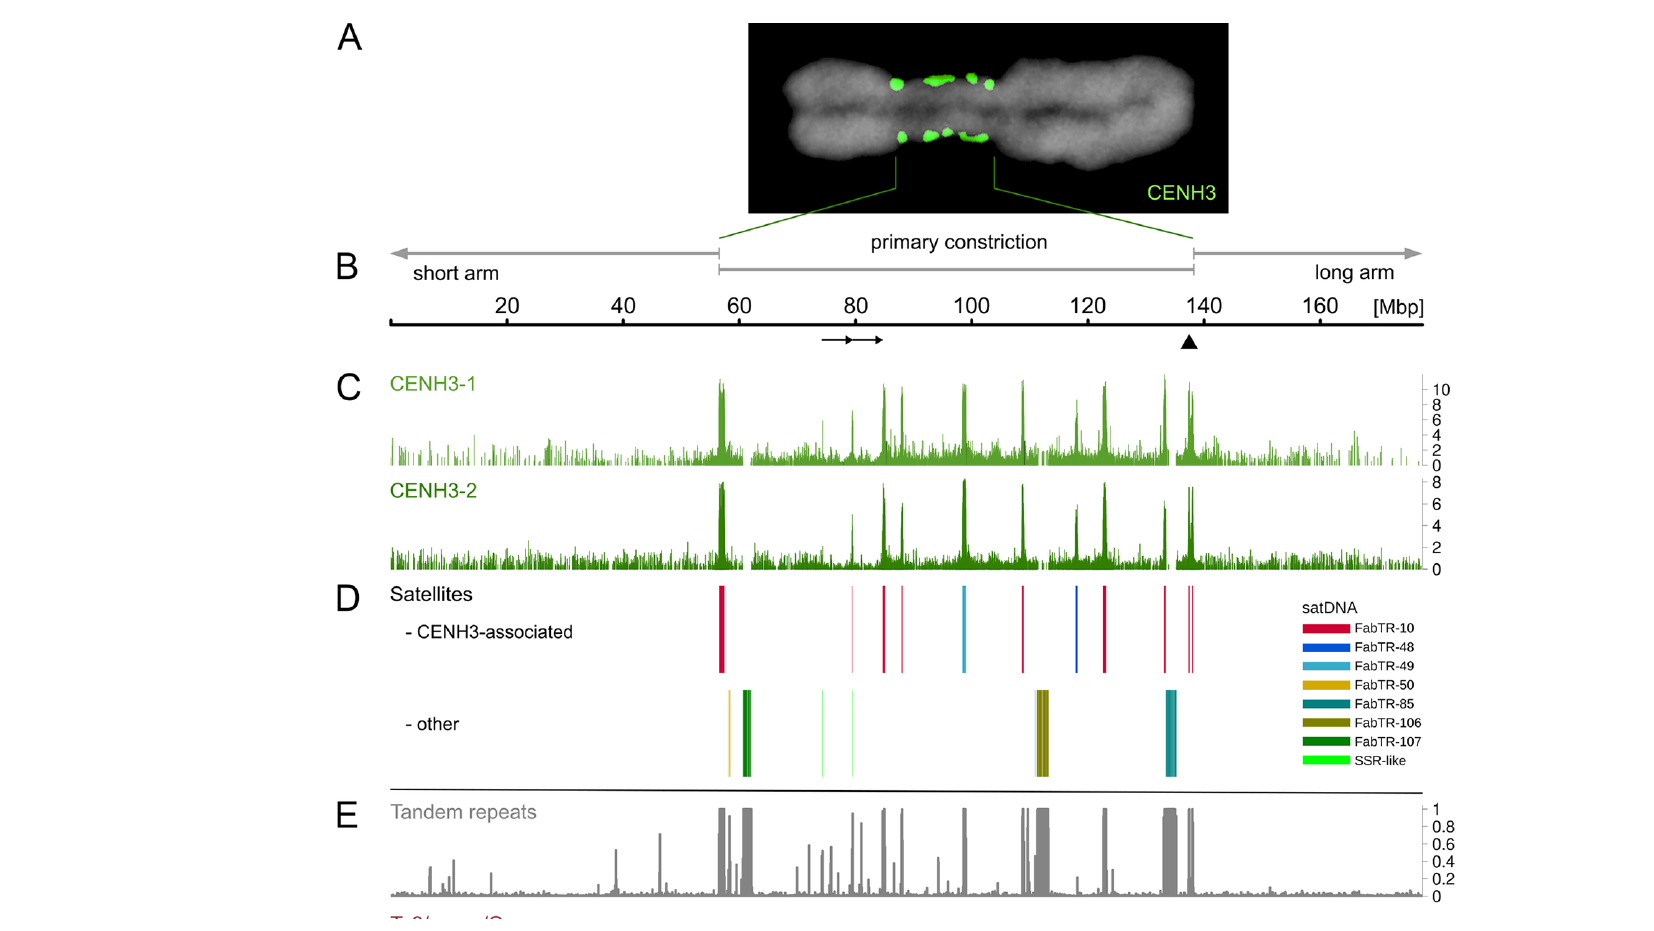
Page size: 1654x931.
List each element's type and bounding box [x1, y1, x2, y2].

picture [337, 23, 1463, 919]
